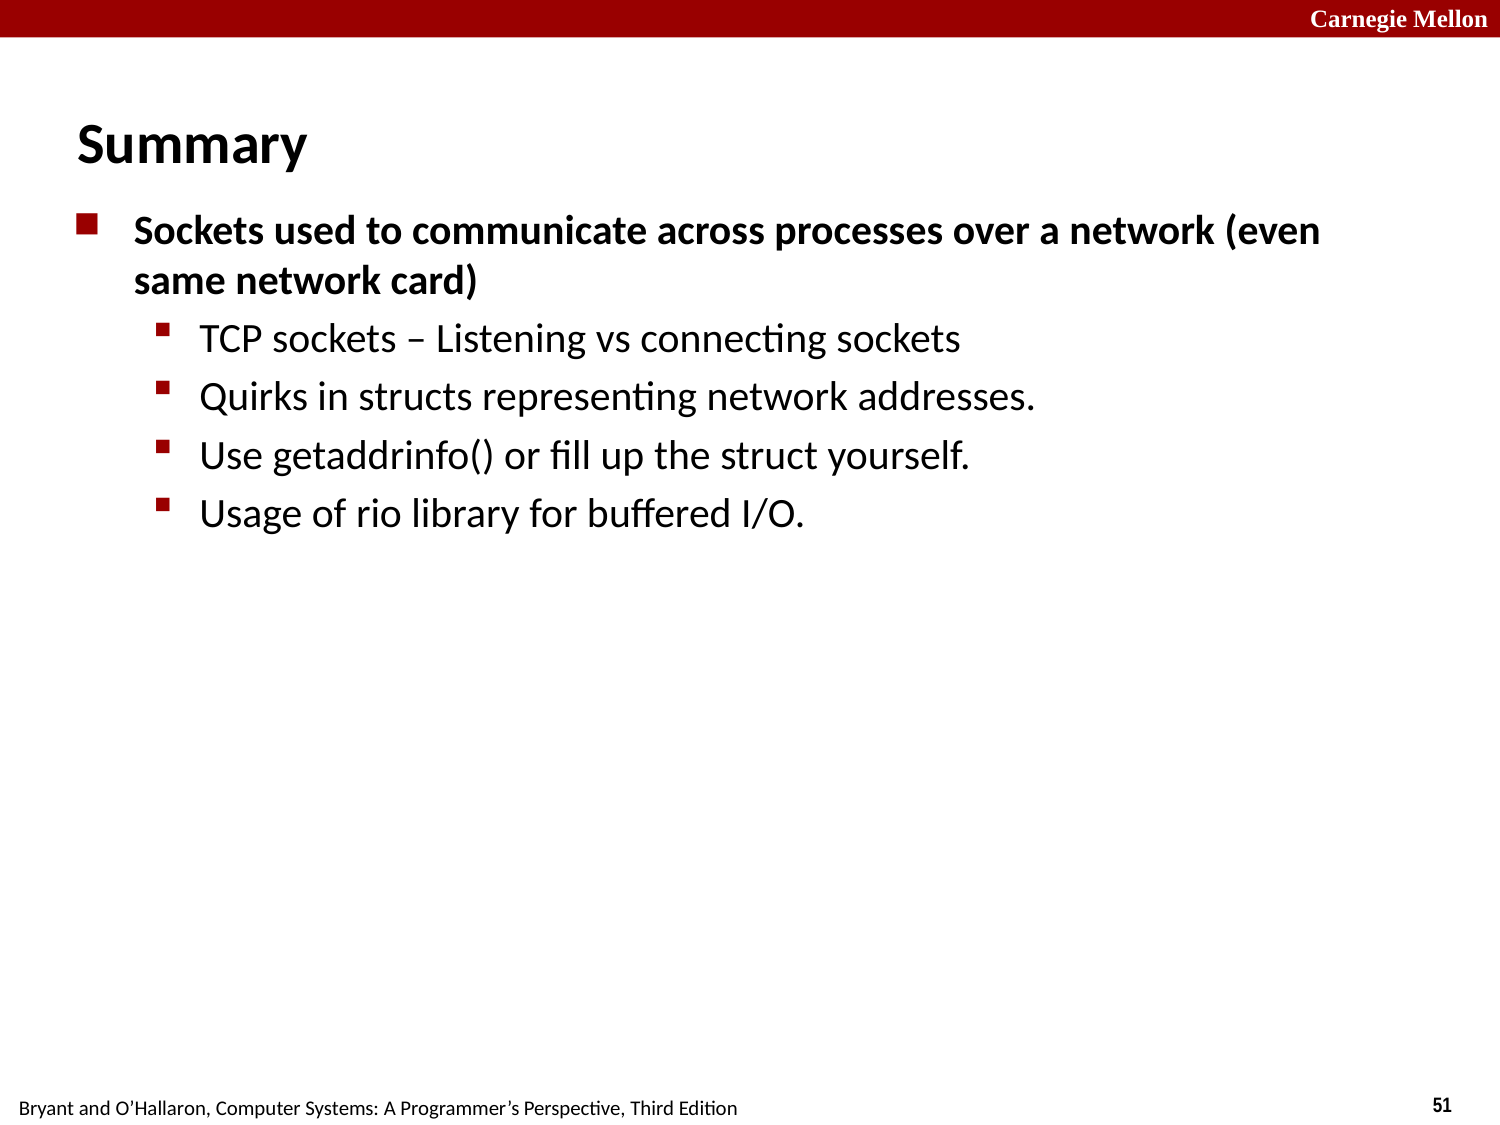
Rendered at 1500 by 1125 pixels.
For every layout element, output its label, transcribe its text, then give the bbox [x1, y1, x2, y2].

title Summary [62, 93, 1297, 188]
list Sockets used to communicate across processes over a network (even same network card) TCP sockets – Listening vs connecting sockets Quirks in structs representing network addresses. Use getaddrinfo() or fill up the struct yourself. Usage of rio library for buffered I/O. [62, 195, 1358, 631]
